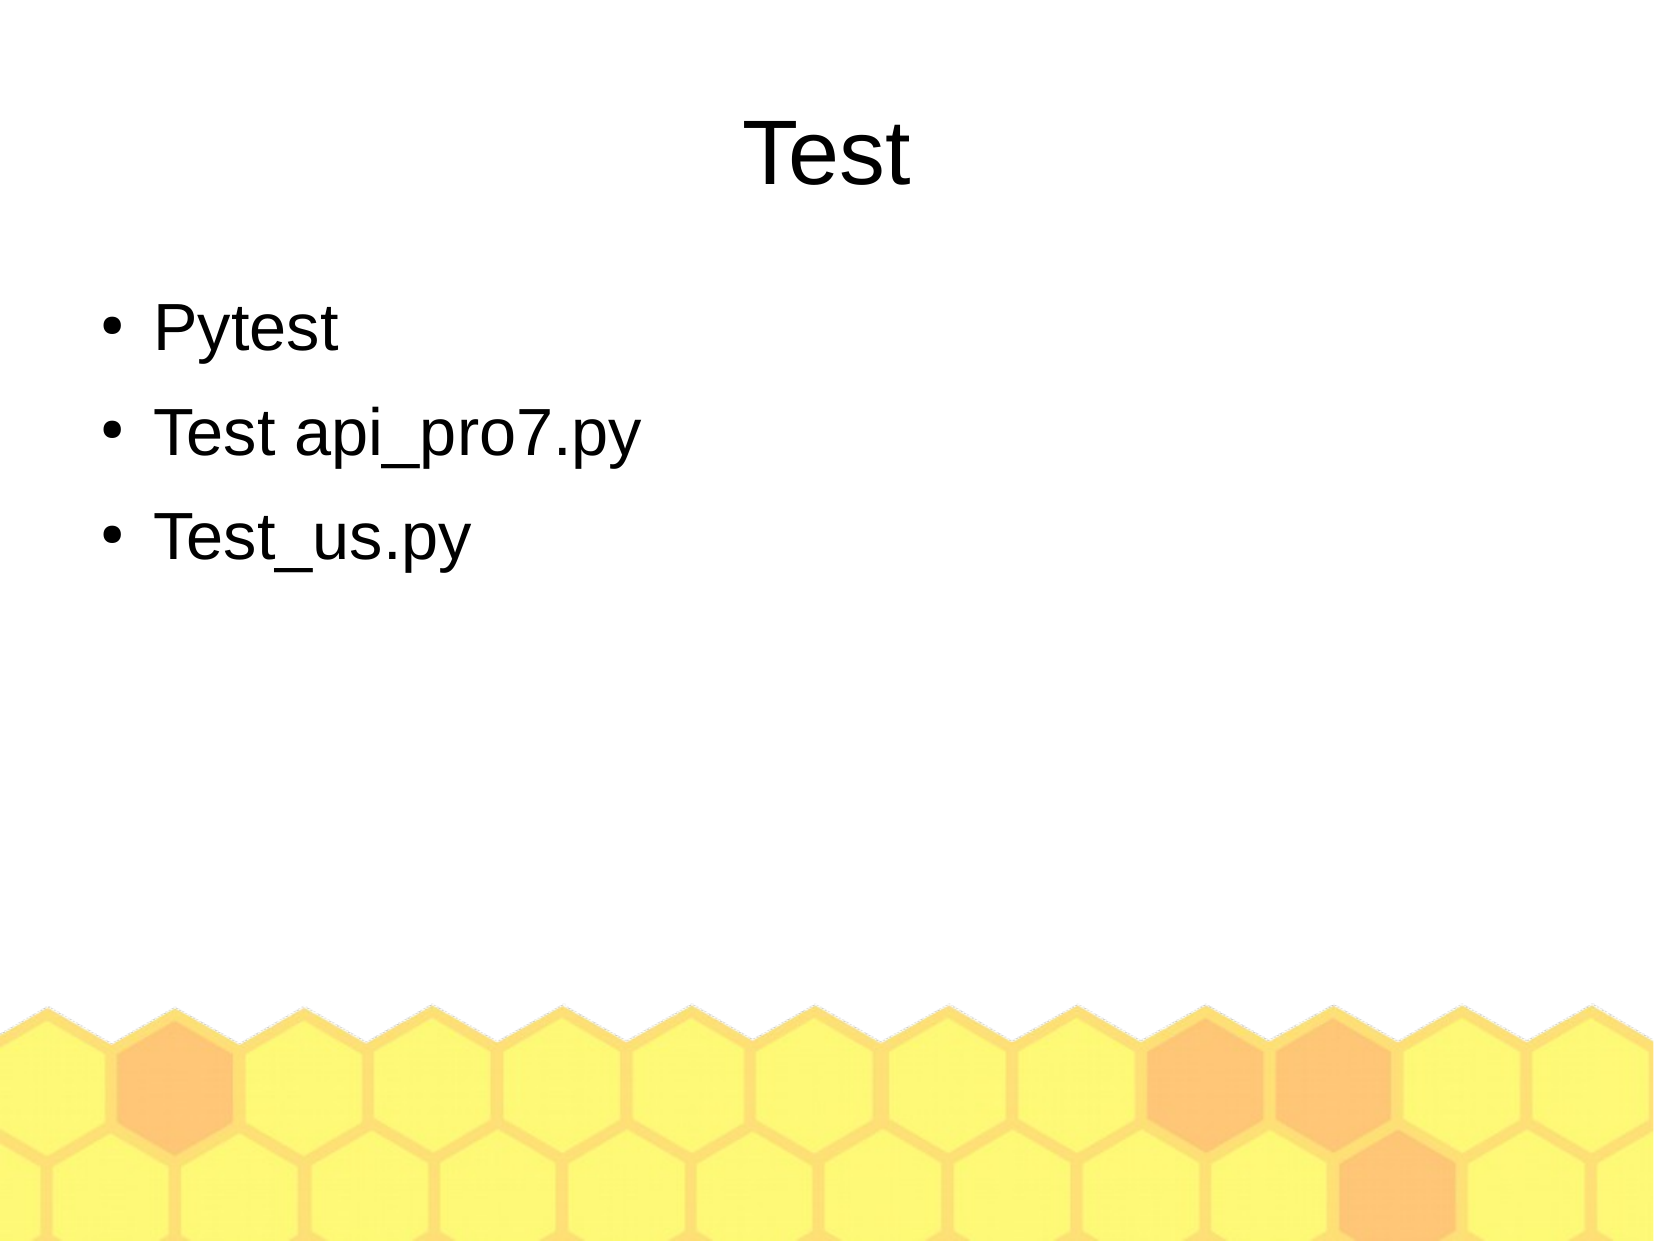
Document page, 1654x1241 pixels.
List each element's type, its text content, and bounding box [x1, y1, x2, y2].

list Pytest Test api_pro7.py Test_us.py [82, 290, 1571, 1010]
title Test [82, 49, 1571, 257]
picture [0, 1001, 1654, 1241]
